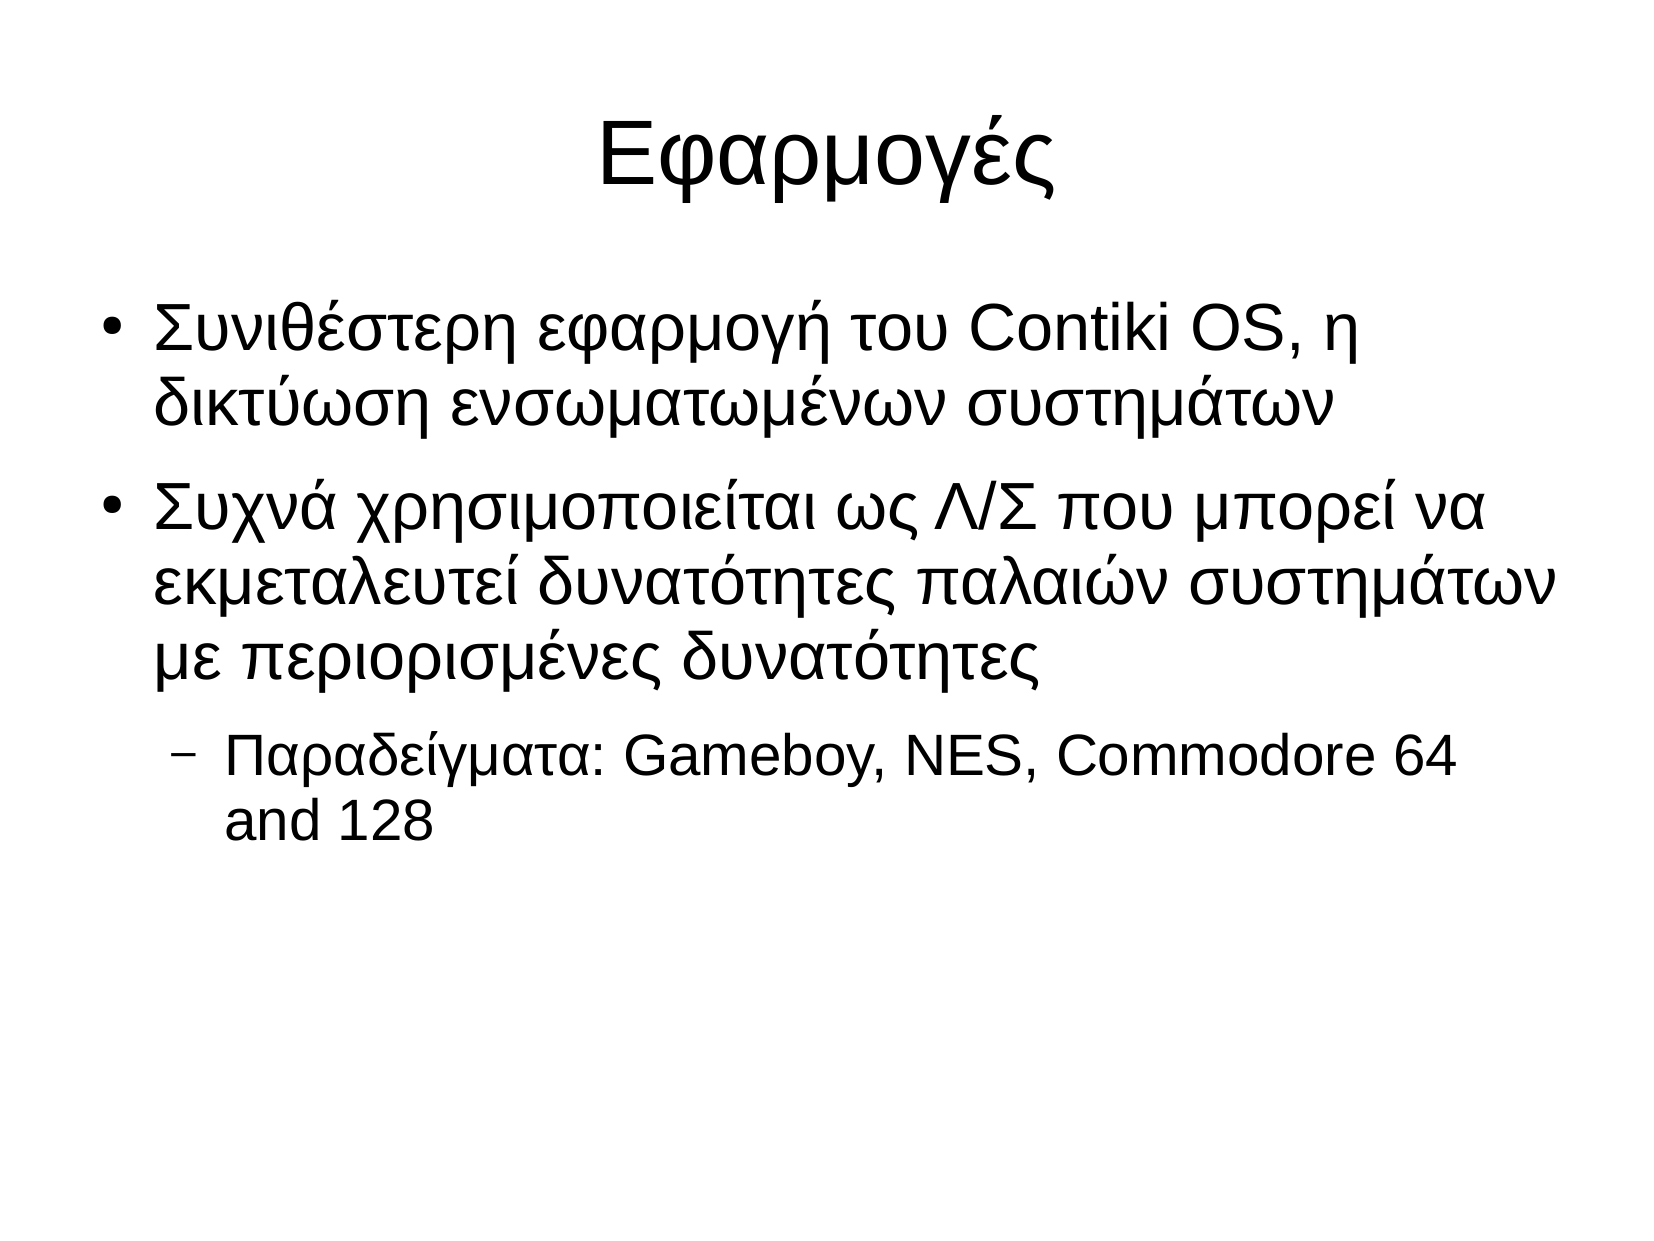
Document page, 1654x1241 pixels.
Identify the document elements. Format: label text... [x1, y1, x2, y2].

title Εφαρμογές [82, 49, 1571, 257]
list Συνιθέστερη εφαρμογή του Contiki OS, η δικτύωση ενσωματωμένων συστημάτων Συχνά χρησιμοποιείται ως Λ/Σ που μπορεί να εκμεταλευτεί δυνατότητες παλαιών συστημάτων με περιορισμένες δυνατότητες Παραδείγματα: Gameboy, NES, Commodore 64 and 128 [82, 290, 1571, 1010]
